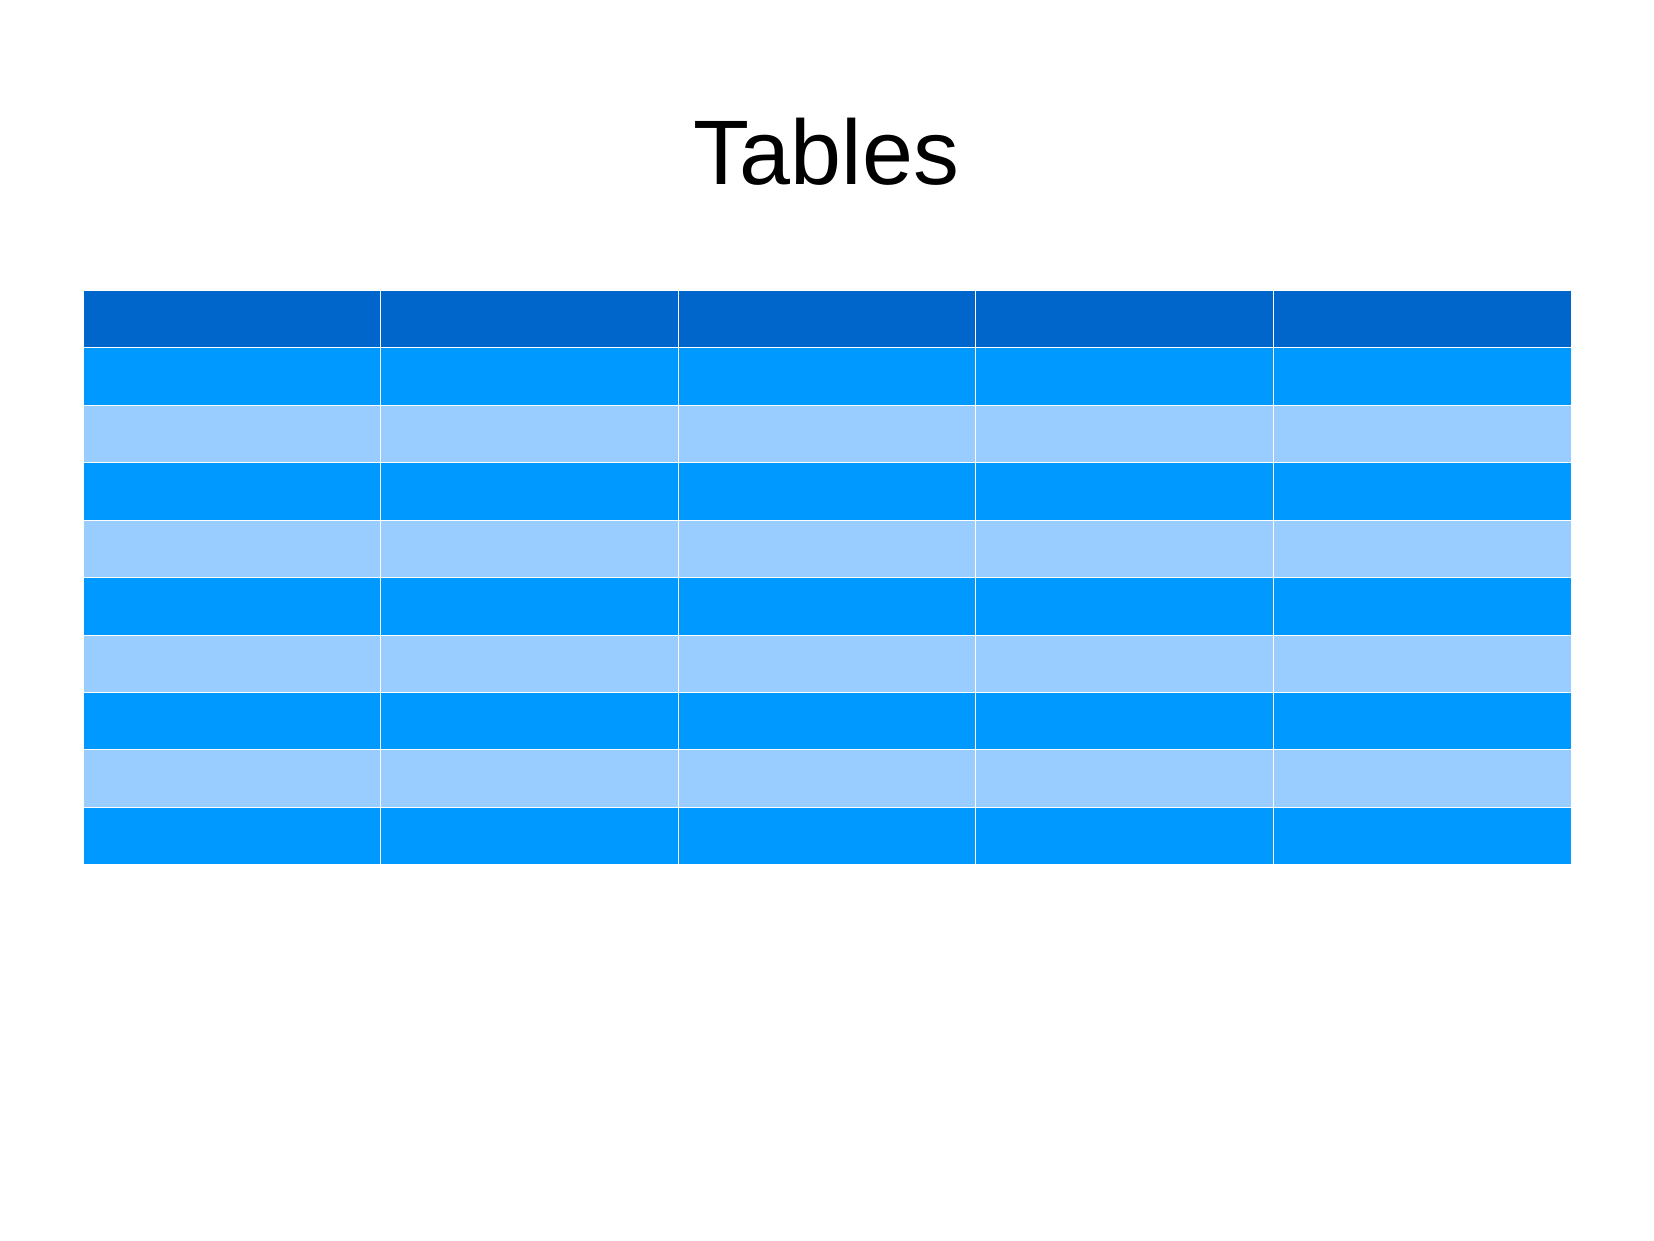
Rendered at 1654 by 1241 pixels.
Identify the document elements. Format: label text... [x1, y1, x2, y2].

table_cell [84, 348, 380, 405]
table_cell [84, 693, 380, 749]
table_cell [84, 406, 380, 462]
table_cell [381, 348, 678, 405]
table_cell [1274, 636, 1571, 692]
table_cell [976, 463, 1273, 520]
table_header [1274, 291, 1571, 347]
table_cell [84, 750, 380, 807]
table_cell [381, 636, 678, 692]
table_cell [679, 808, 975, 864]
table_cell [976, 406, 1273, 462]
table_cell [679, 348, 975, 405]
table_header [84, 291, 380, 347]
table_cell [1274, 463, 1571, 520]
table_cell [381, 808, 678, 864]
table_cell [1274, 578, 1571, 635]
table_cell [1274, 750, 1571, 807]
table_cell [976, 808, 1273, 864]
table_cell [381, 693, 678, 749]
table_cell [381, 521, 678, 577]
table_cell [976, 578, 1273, 635]
table_cell [84, 521, 380, 577]
table_cell [1274, 808, 1571, 864]
table_cell [976, 521, 1273, 577]
table_cell [679, 750, 975, 807]
table_cell [381, 750, 678, 807]
table_cell [679, 406, 975, 462]
table_cell [84, 808, 380, 864]
table_cell [381, 406, 678, 462]
table_cell [679, 693, 975, 749]
table_cell [381, 578, 678, 635]
table_cell [1274, 406, 1571, 462]
table_cell [679, 463, 975, 520]
table_cell [679, 521, 975, 577]
table_cell [679, 636, 975, 692]
table_cell [1274, 521, 1571, 577]
table_header [976, 291, 1273, 347]
table_cell [679, 578, 975, 635]
table_cell [84, 636, 380, 692]
title Tables [82, 49, 1571, 257]
table_cell [976, 750, 1273, 807]
table_cell [84, 463, 380, 520]
table_header [679, 291, 975, 347]
table_cell [976, 636, 1273, 692]
table_cell [1274, 348, 1571, 405]
table_cell [976, 348, 1273, 405]
table_cell [976, 693, 1273, 749]
table_cell [1274, 693, 1571, 749]
table_cell [381, 463, 678, 520]
table_cell [84, 578, 380, 635]
table_header [381, 291, 678, 347]
